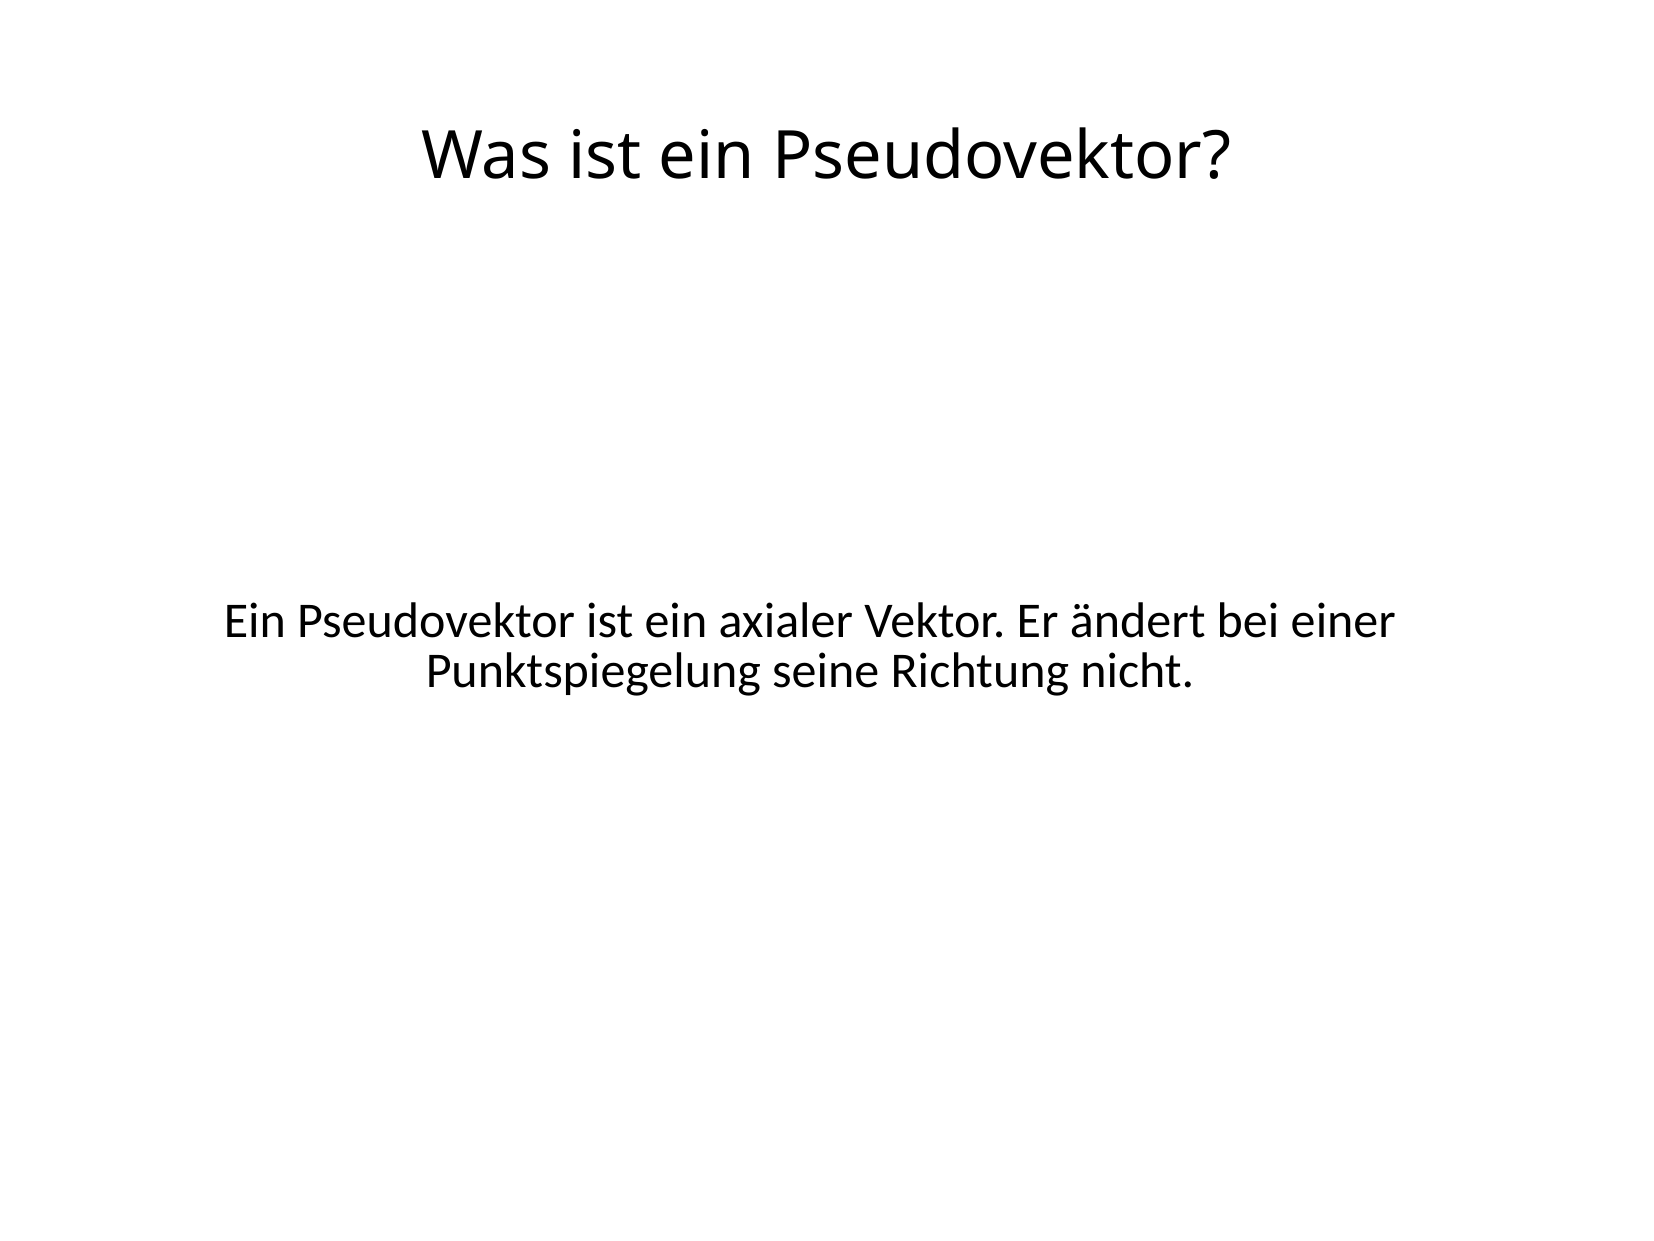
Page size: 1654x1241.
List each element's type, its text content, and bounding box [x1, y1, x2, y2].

subtitle Ein Pseudovektor ist ein axialer Vektor. Er ändert bei einer Punktspiegelung seine Richtung nicht. [82, 290, 1538, 1010]
title Was ist ein Pseudovektor? [82, 49, 1571, 257]
